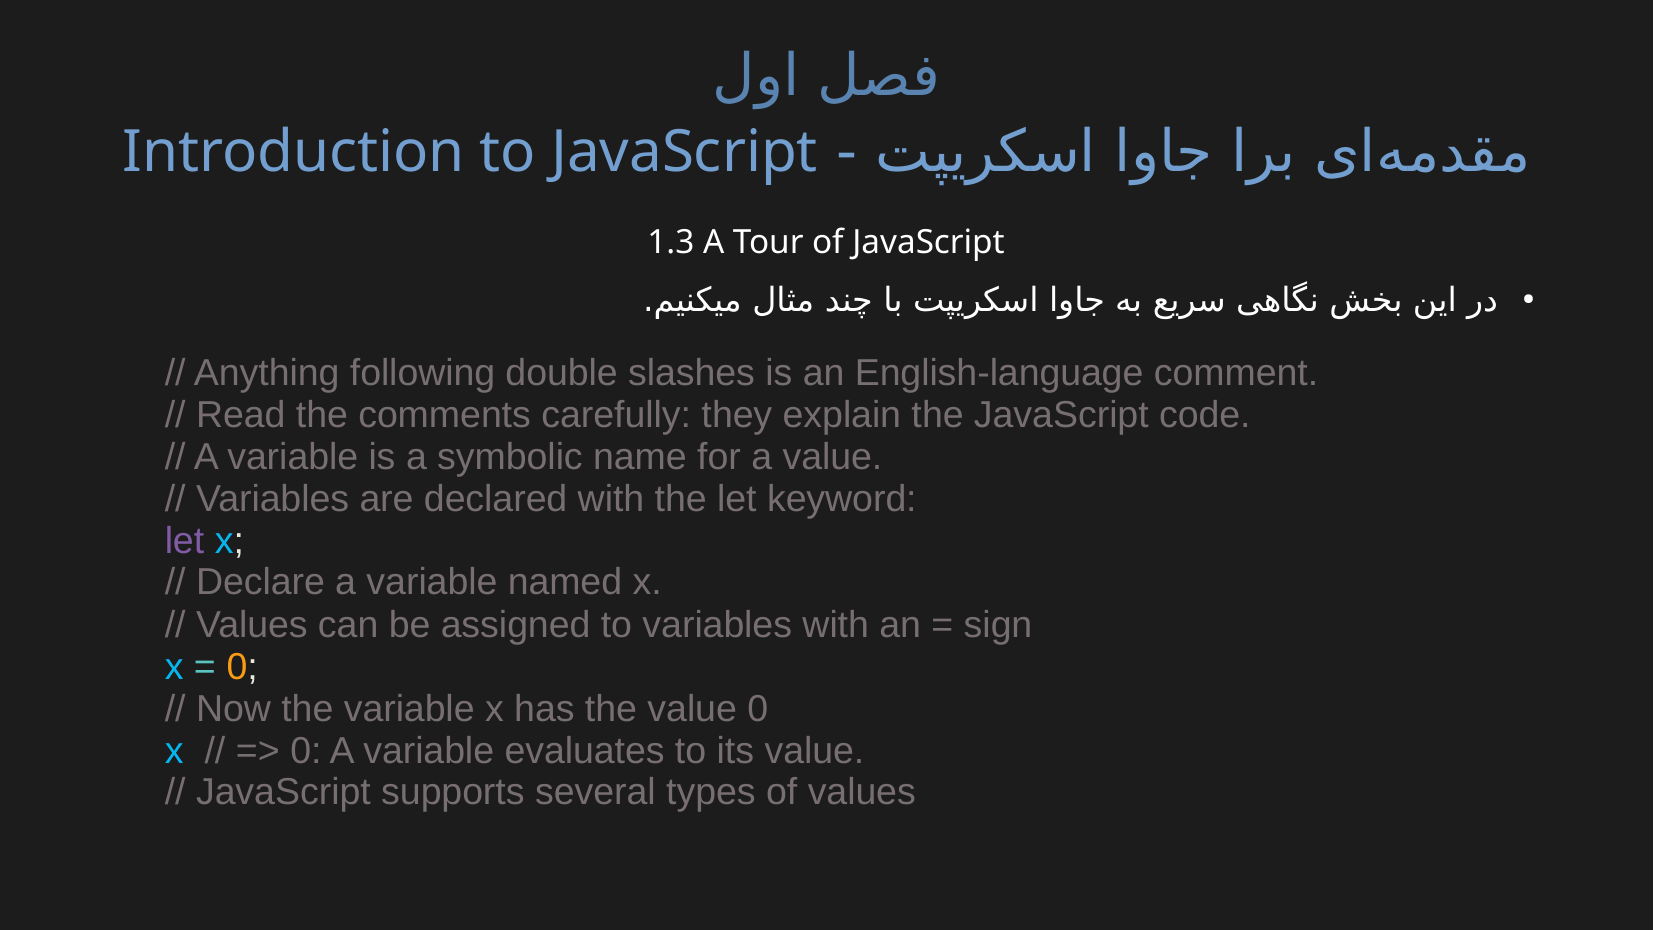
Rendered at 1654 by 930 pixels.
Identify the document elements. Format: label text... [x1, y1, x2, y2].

title فصل اول مقدمه‌ای برا جاوا اسکریپت - Introduction to JavaScript [82, 37, 1571, 193]
subtitle 1.3 A Tour of JavaScript در این بخش نگاهی سریع به جاوا اسکریپت با چند مثال میکنیم. [82, 217, 1571, 338]
text_box // Anything following double slashes is an English-language comment. // Read the comments carefully: they explain the JavaScript code. // A variable is a symbolic name for a value. // Variables are declared with the let keyword: let x; // Declare a variable named x. // Values can be assigned to variables with an = sign x = 0; // Now the variable x has the value 0 x // => 0: A variable evaluates to its value. // JavaScript supports several types of values [150, 343, 1538, 826]
